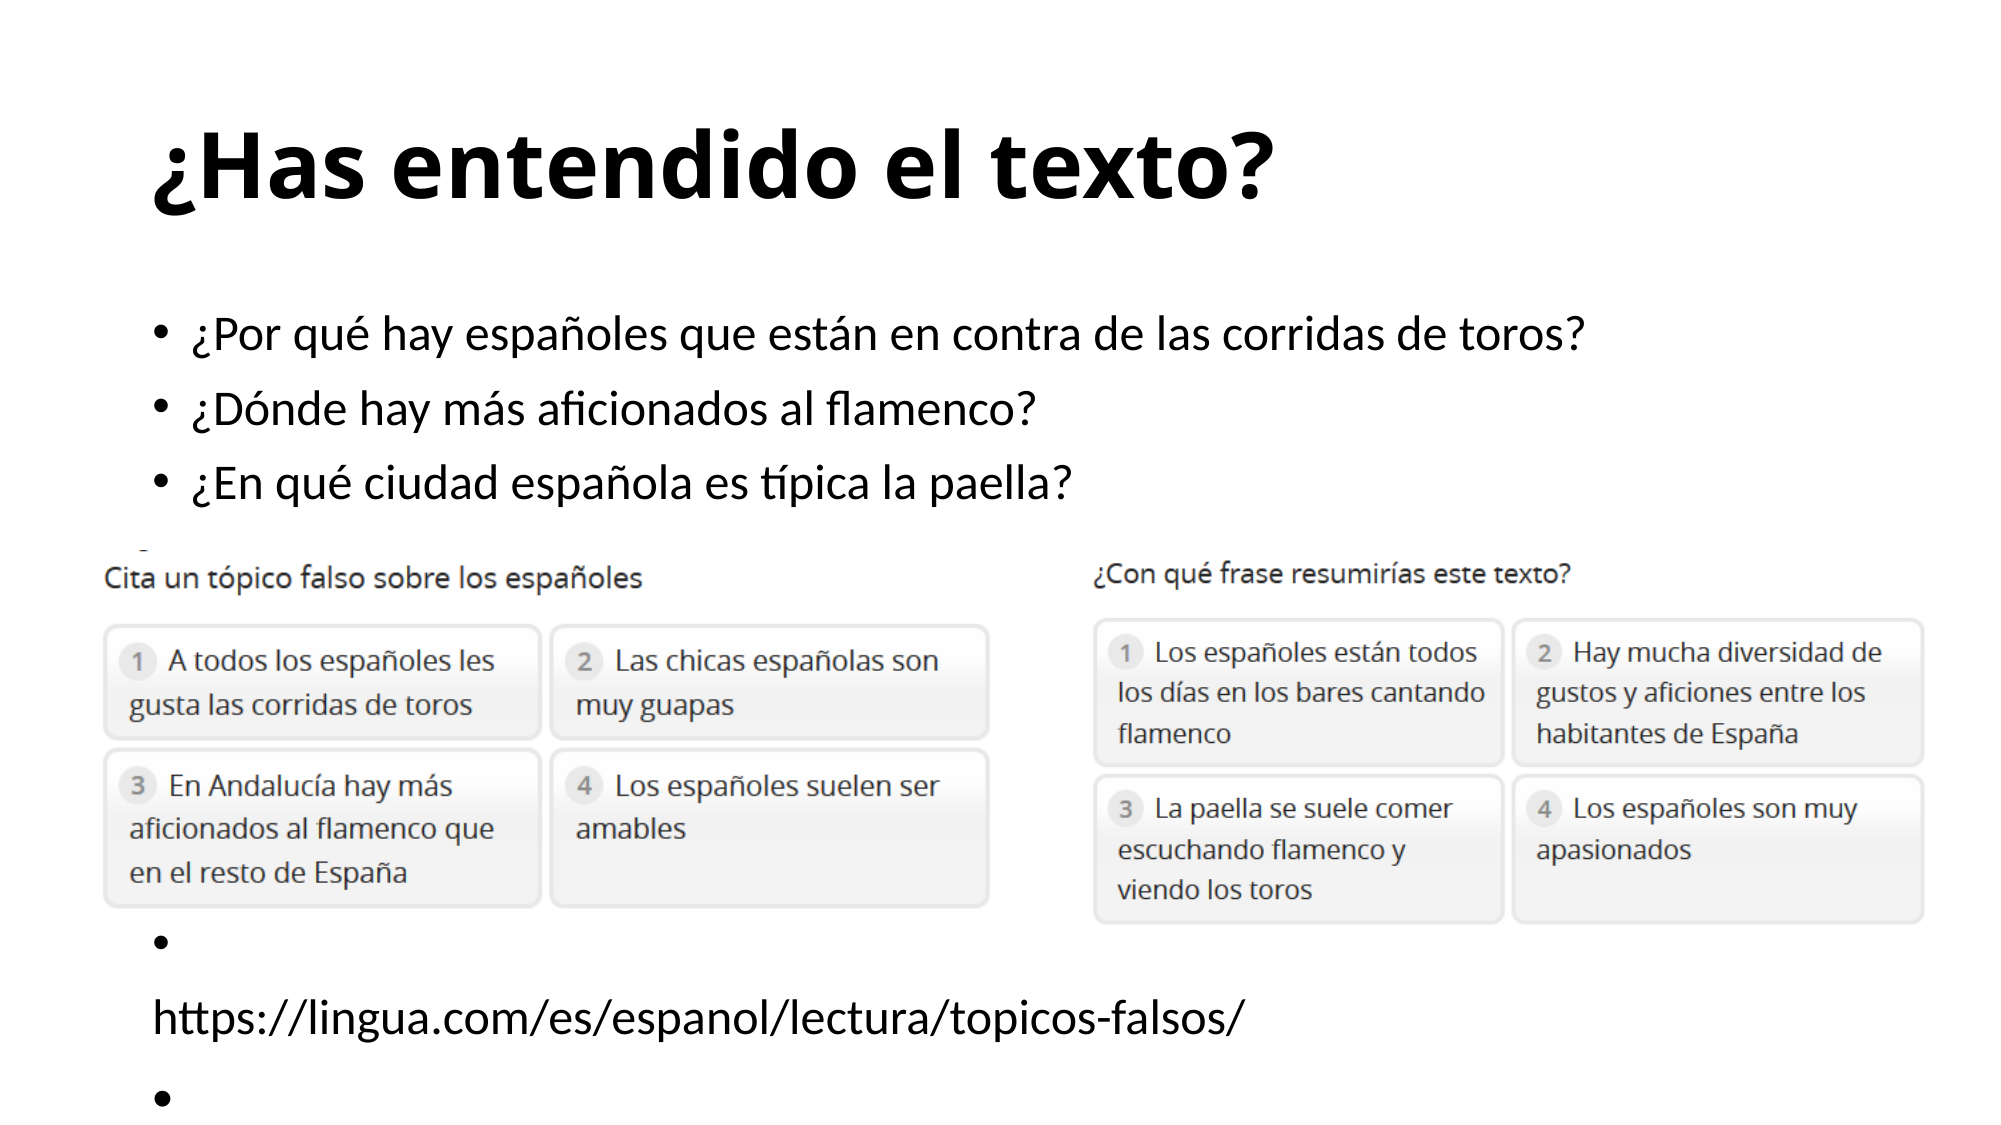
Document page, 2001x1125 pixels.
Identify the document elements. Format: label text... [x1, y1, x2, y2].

list ¿Por qué hay españoles que están en contra de las corridas de toros? ¿Dónde hay más aficionados al flamenco? ¿En qué ciudad española es típica la paella? https://lingua.com/es/espanol/lectura/topicos-falsos/ [137, 299, 1863, 1097]
title ¿Has entendido el texto? [137, 59, 1863, 278]
picture [1080, 550, 1938, 942]
picture [99, 550, 1000, 920]
